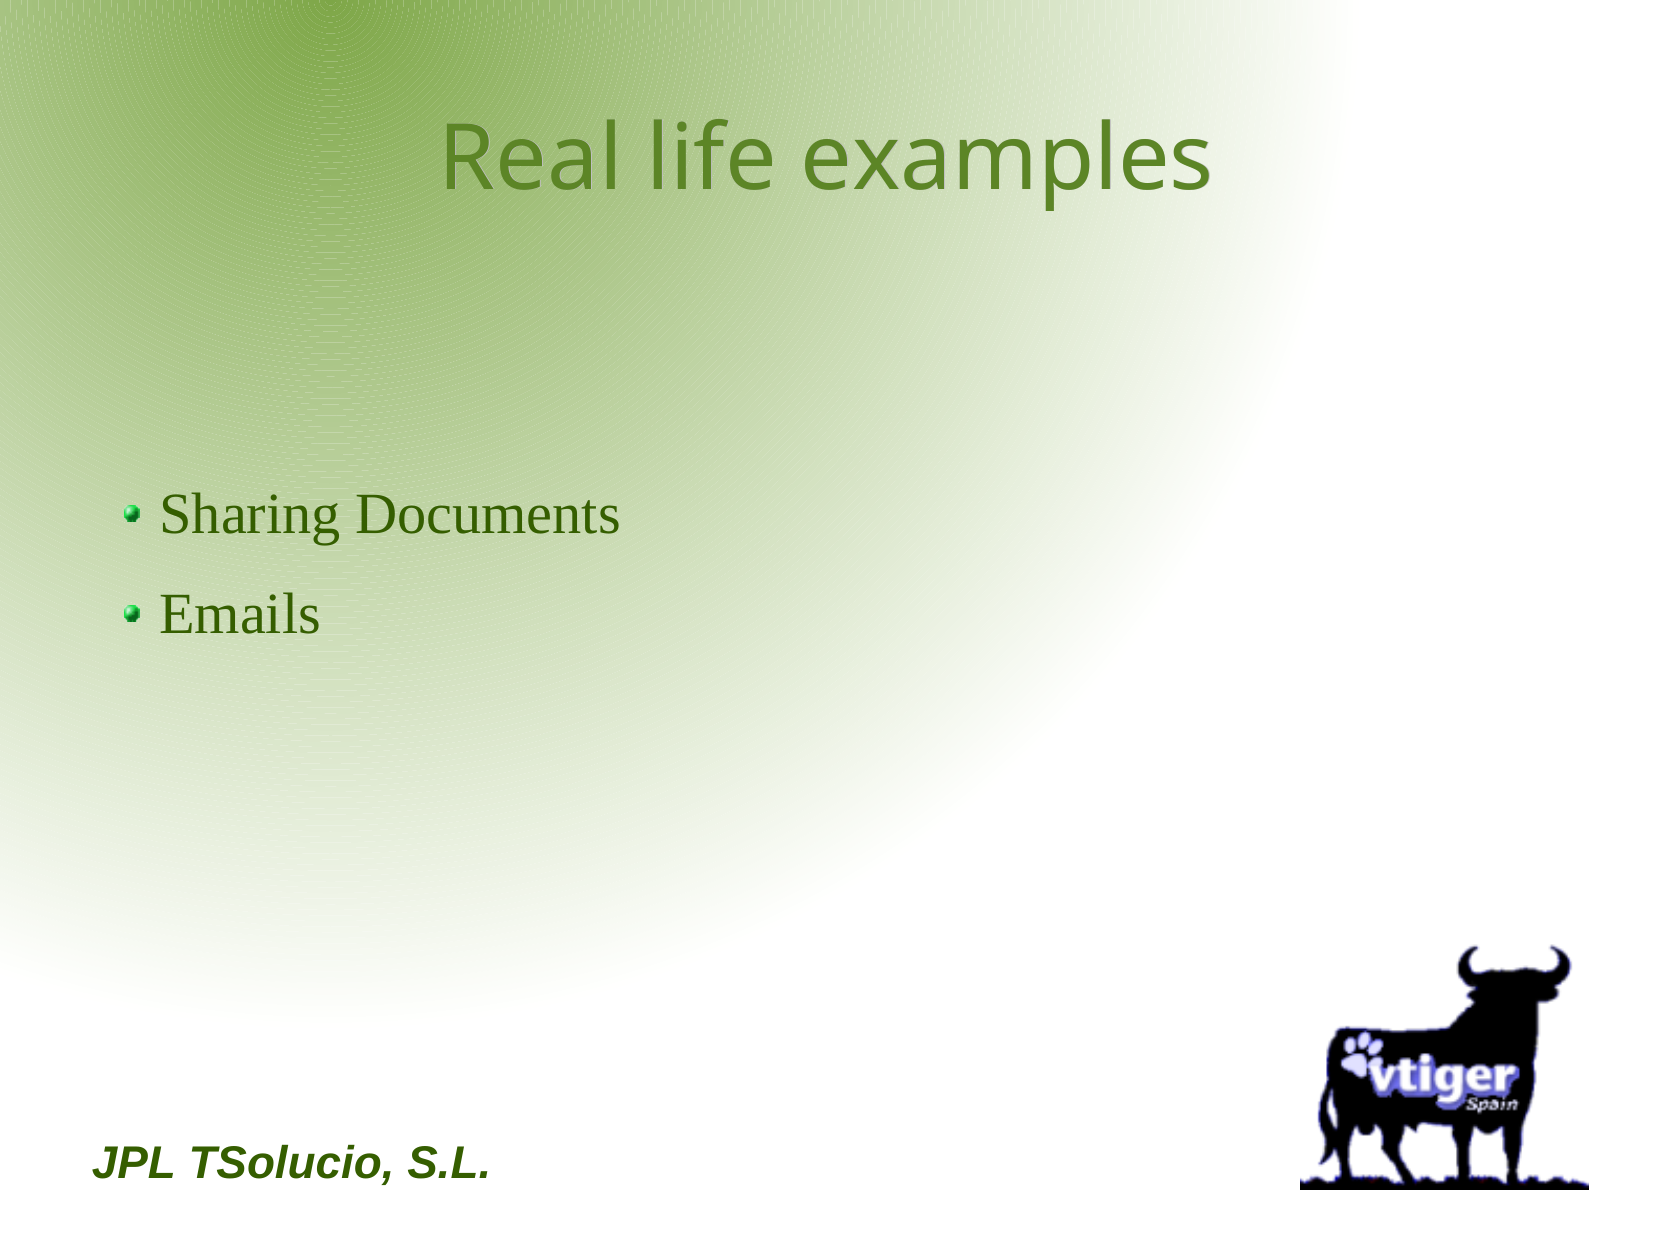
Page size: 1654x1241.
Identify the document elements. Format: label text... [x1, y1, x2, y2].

picture [1300, 939, 1589, 1190]
title Real life examples [0, 100, 1654, 208]
text_box Sharing Documents Emails [88, 222, 1329, 1004]
